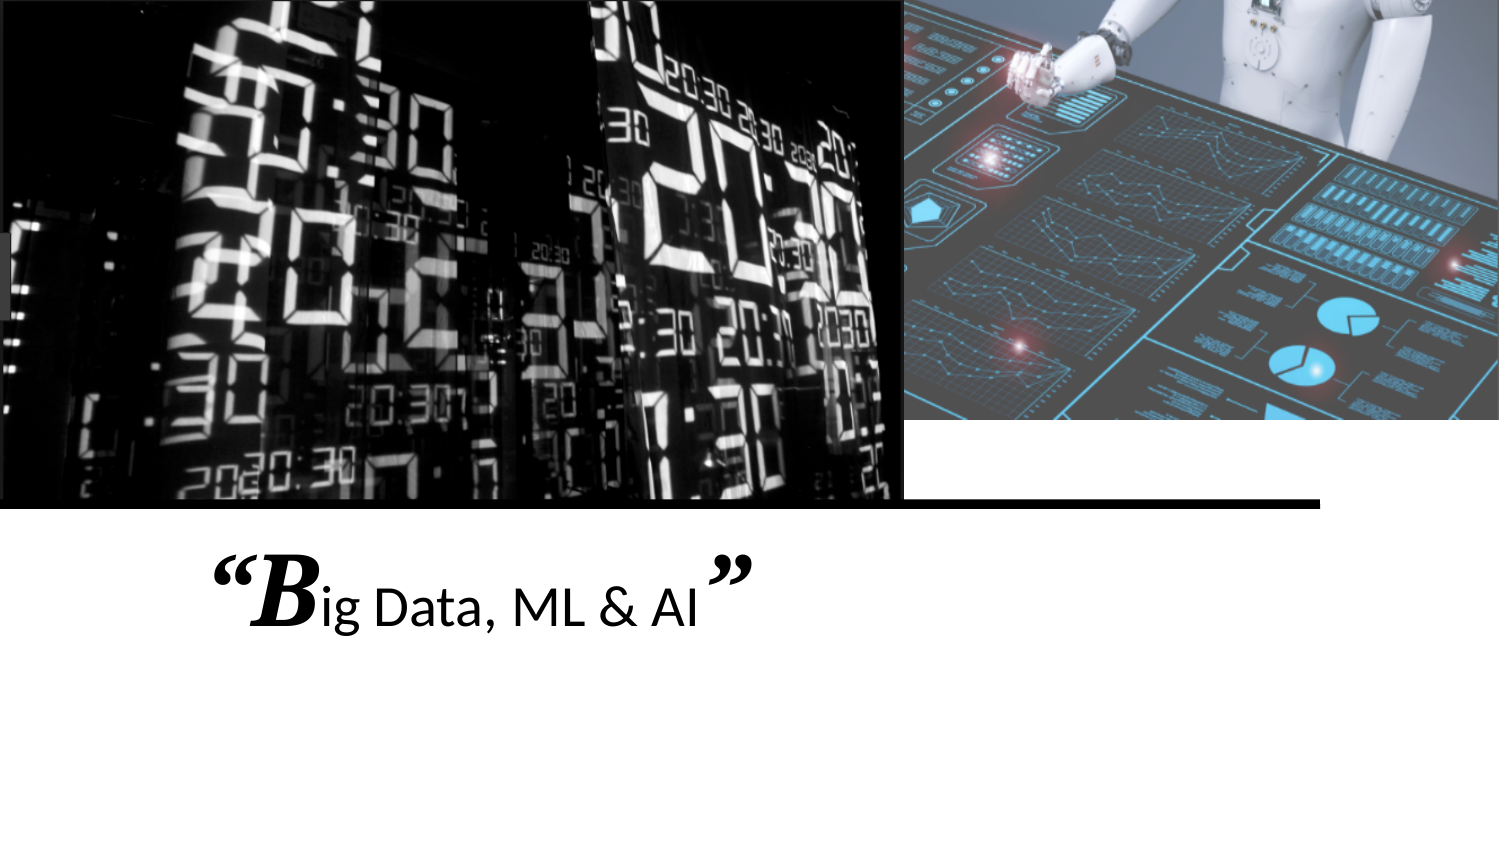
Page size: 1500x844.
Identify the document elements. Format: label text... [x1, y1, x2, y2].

picture [0, 0, 1499, 499]
text_box “Big Data, ML & AI” [150, 525, 960, 705]
